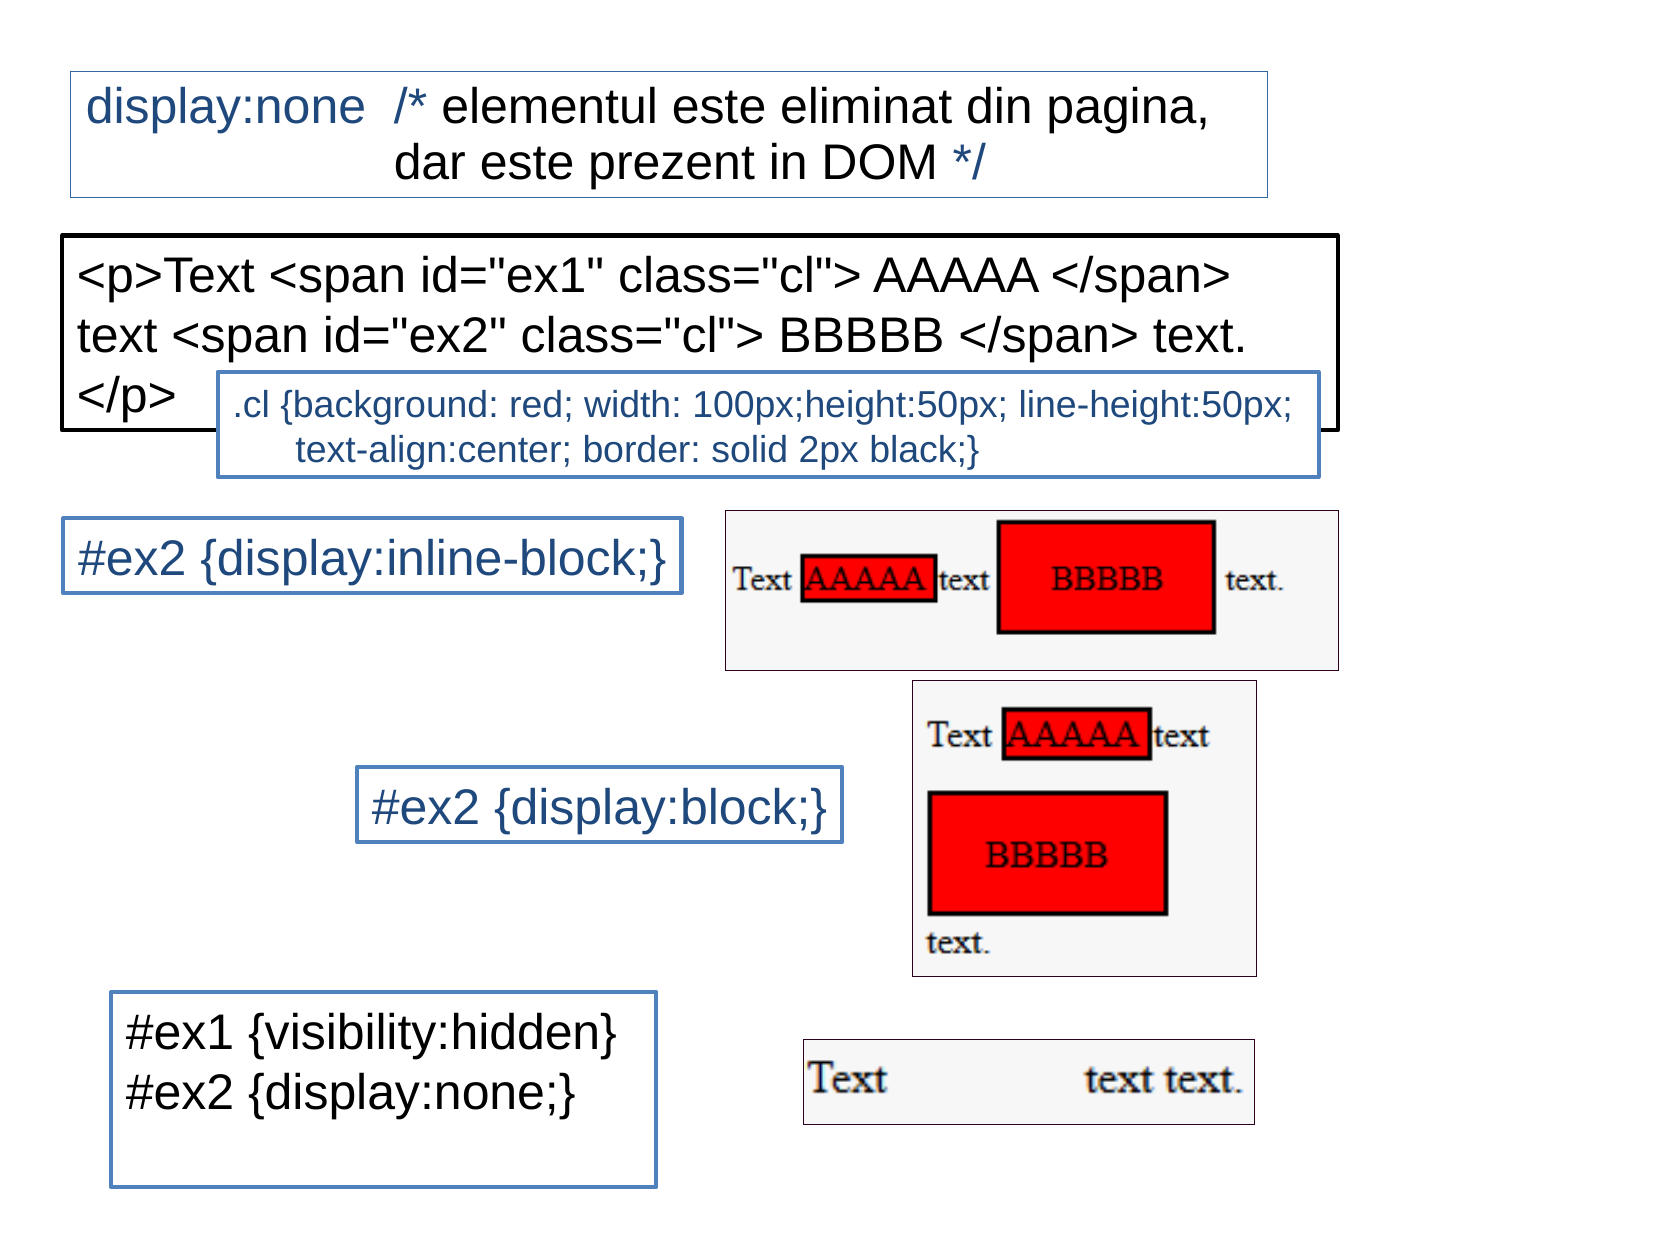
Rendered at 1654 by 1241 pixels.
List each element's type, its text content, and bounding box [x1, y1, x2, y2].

text_box display:none /* elementul este eliminat din pagina, dar este prezent in DOM */ [70, 71, 1268, 198]
text_box <p>Text <span id="ex1" class="cl"> AAAAA </span> text <span id="ex2" class="cl"> BBBBB </span> text. </p> [62, 235, 1338, 431]
picture [725, 510, 1339, 671]
text_box #ex1 {visibility:hidden} #ex2 {display:none;} [111, 992, 657, 1187]
text_box .cl {background: red; width: 100px;height:50px; line-height:50px; text-align:center; border: solid 2px black;} [217, 372, 1319, 477]
picture [912, 680, 1257, 977]
text_box #ex2 {display:block;} [357, 767, 843, 843]
picture [803, 1039, 1255, 1125]
text_box #ex2 {display:inline-block;} [63, 518, 682, 594]
